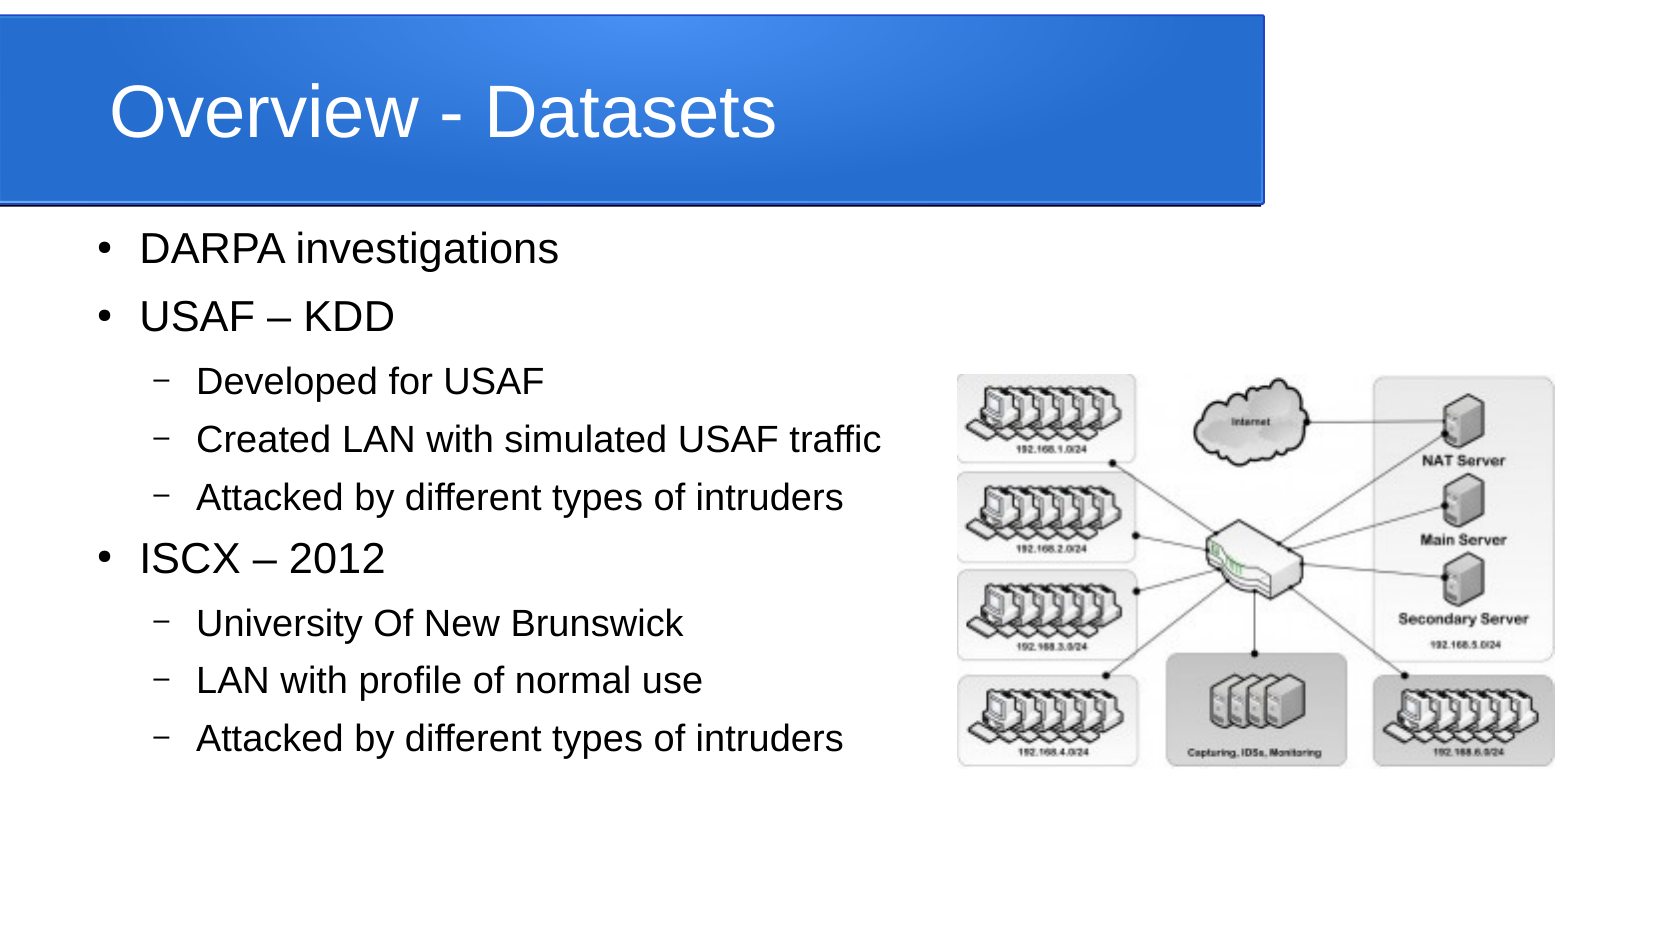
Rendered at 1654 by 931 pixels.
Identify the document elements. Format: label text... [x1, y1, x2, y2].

title Overview - Datasets [82, 35, 1235, 189]
list DARPA investigations USAF – KDD Developed for USAF Created LAN with simulated USAF traffic Attacked by different types of intruders ISCX – 2012 University Of New Brunswick LAN with profile of normal use Attacked by different types of intruders [82, 224, 1571, 764]
picture [957, 374, 1555, 769]
